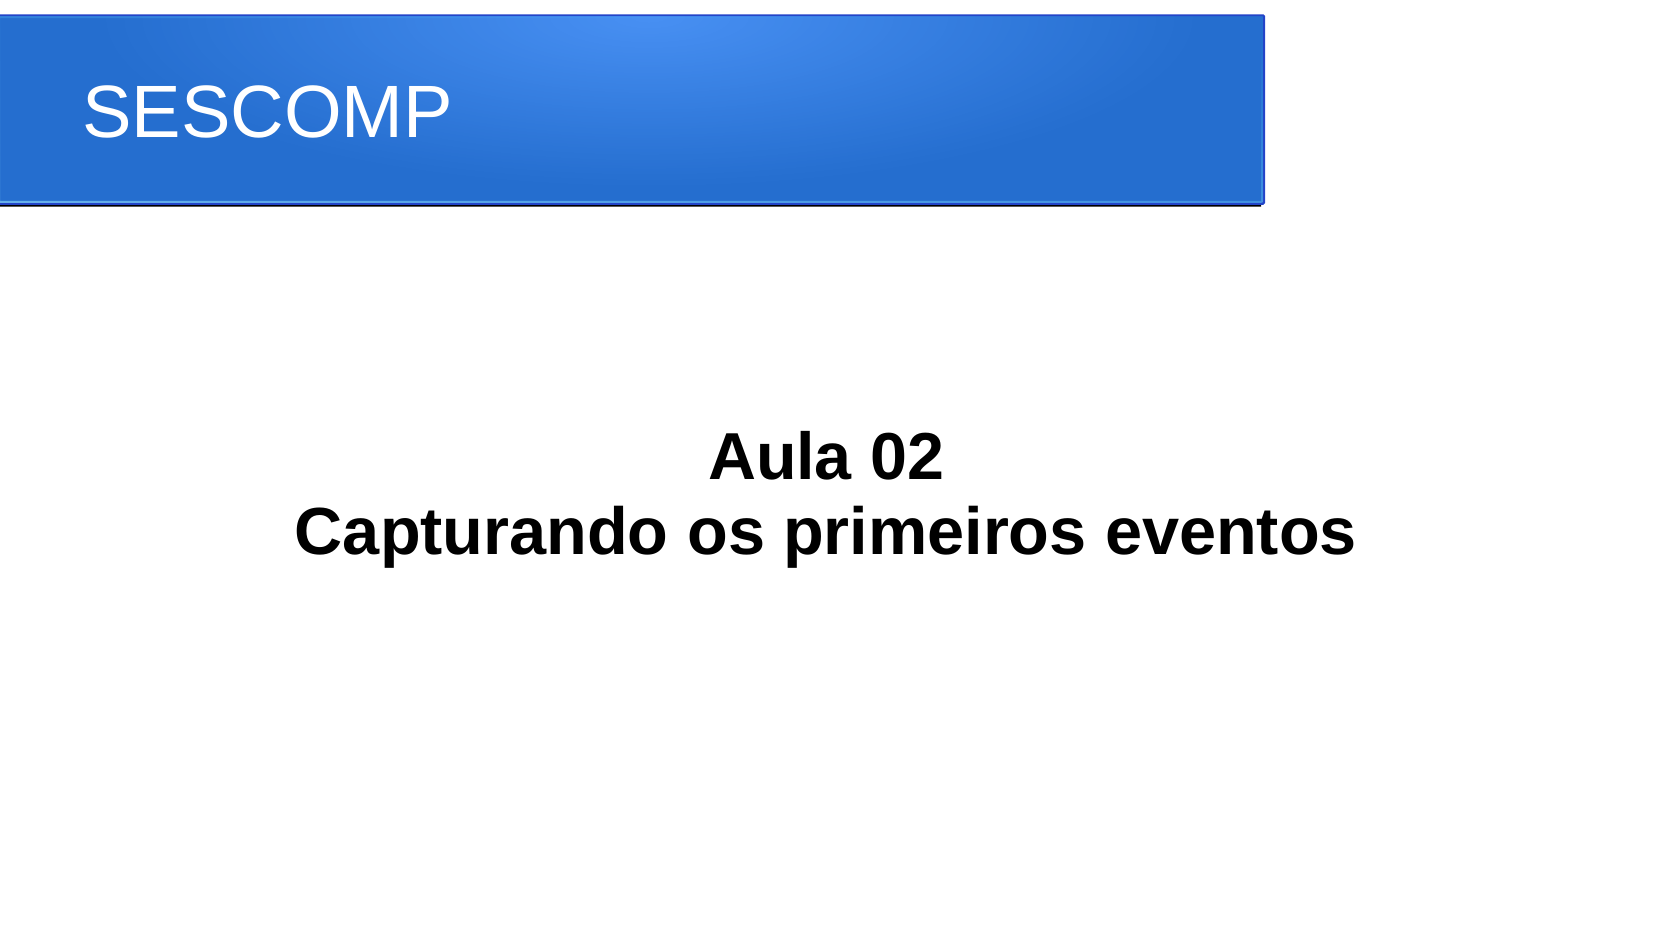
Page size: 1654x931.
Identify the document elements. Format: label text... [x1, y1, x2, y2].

title SESCOMP [82, 35, 1234, 189]
subtitle Aula 02 Capturando os primeiros eventos [82, 224, 1571, 764]
